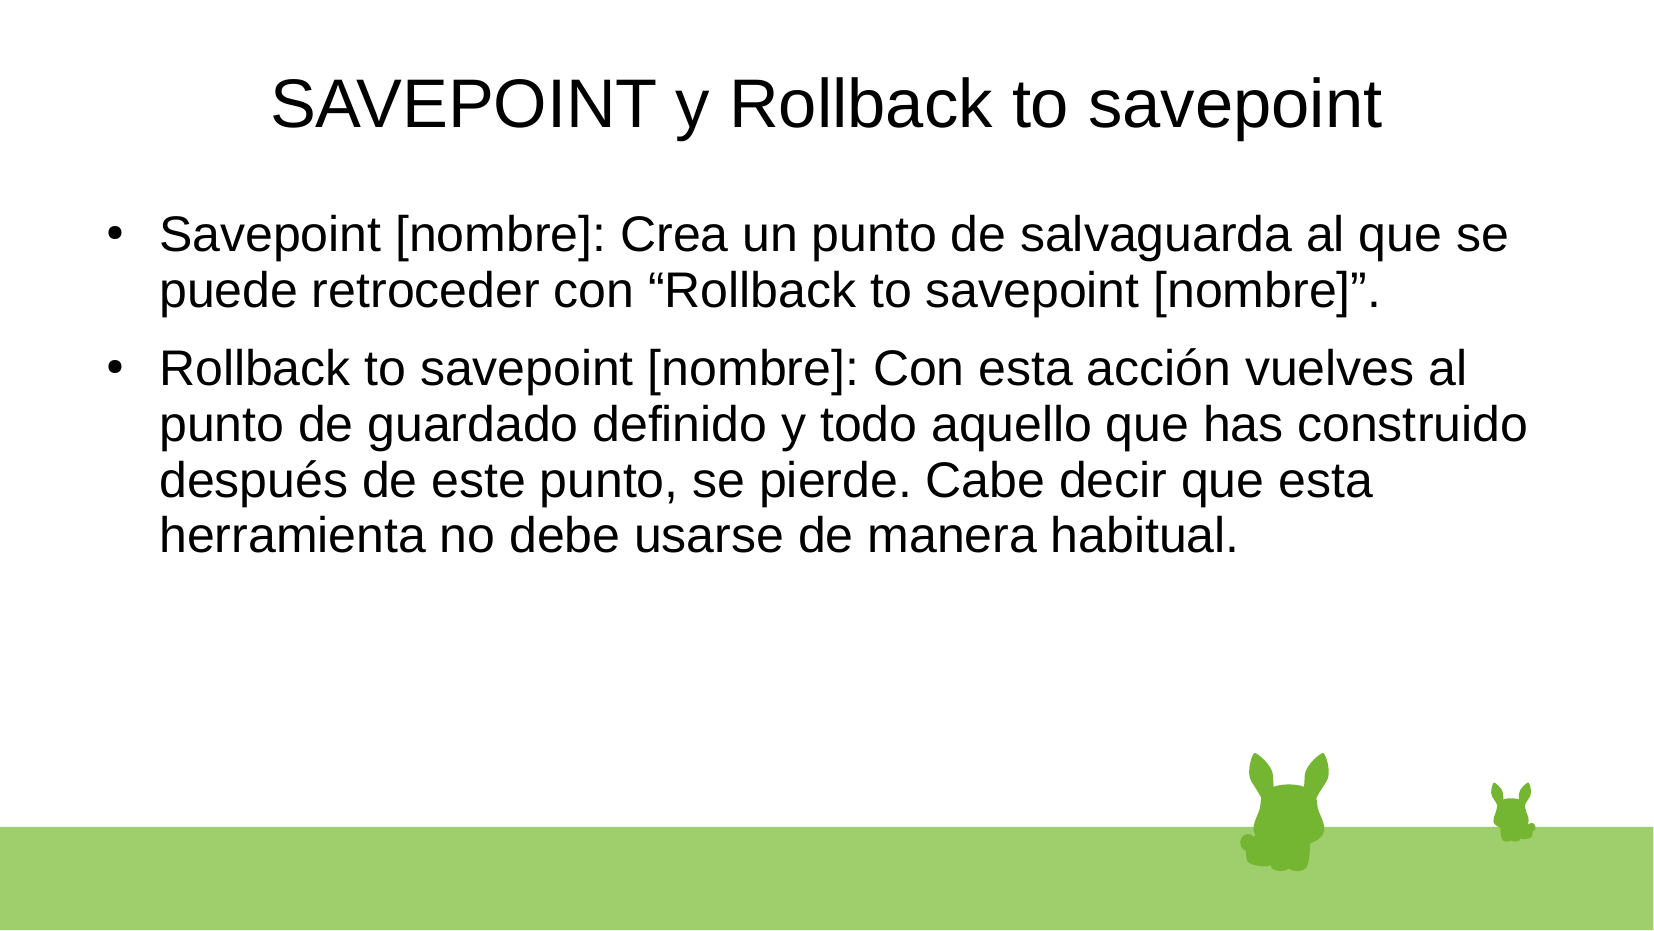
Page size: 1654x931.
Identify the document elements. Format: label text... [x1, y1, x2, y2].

title SAVEPOINT y Rollback to savepoint [88, 29, 1565, 178]
list Savepoint [nombre]: Crea un punto de salvaguarda al que se puede retroceder con “Rollback to savepoint [nombre]”. Rollback to savepoint [nombre]: Con esta acción vuelves al punto de guardado definido y todo aquello que has construido después de este punto, se pierde. Cabe decir que esta herramienta no debe usarse de manera habitual. [88, 206, 1565, 739]
